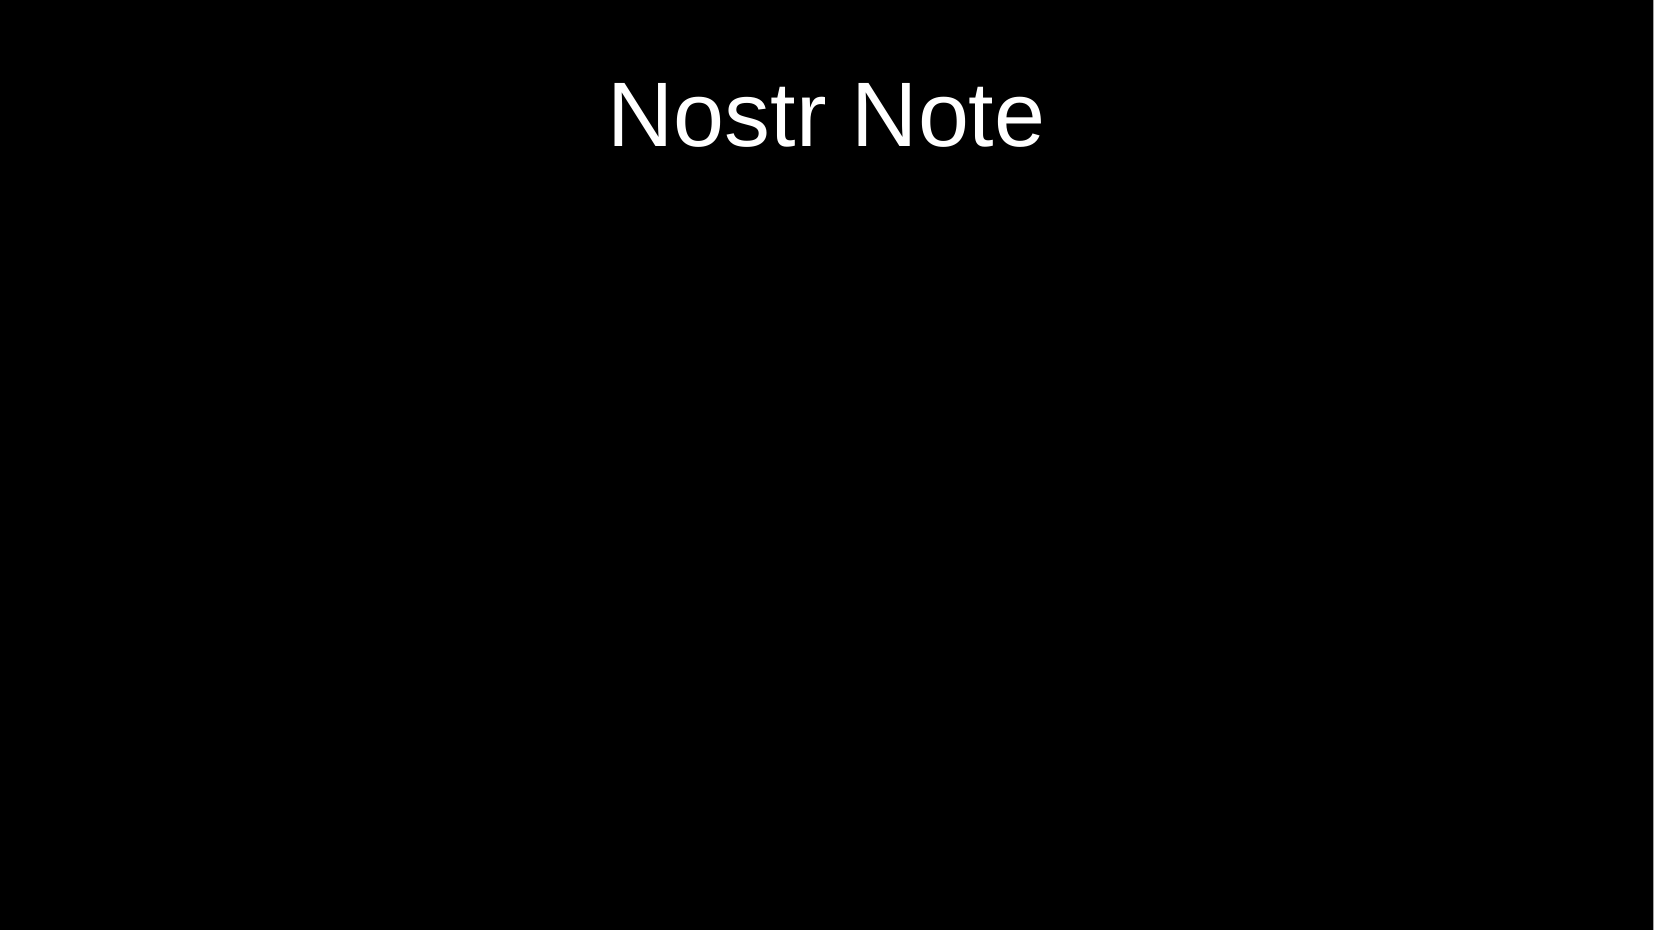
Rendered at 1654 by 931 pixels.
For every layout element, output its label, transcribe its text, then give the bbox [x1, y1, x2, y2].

title Nostr Note [82, 37, 1571, 193]
